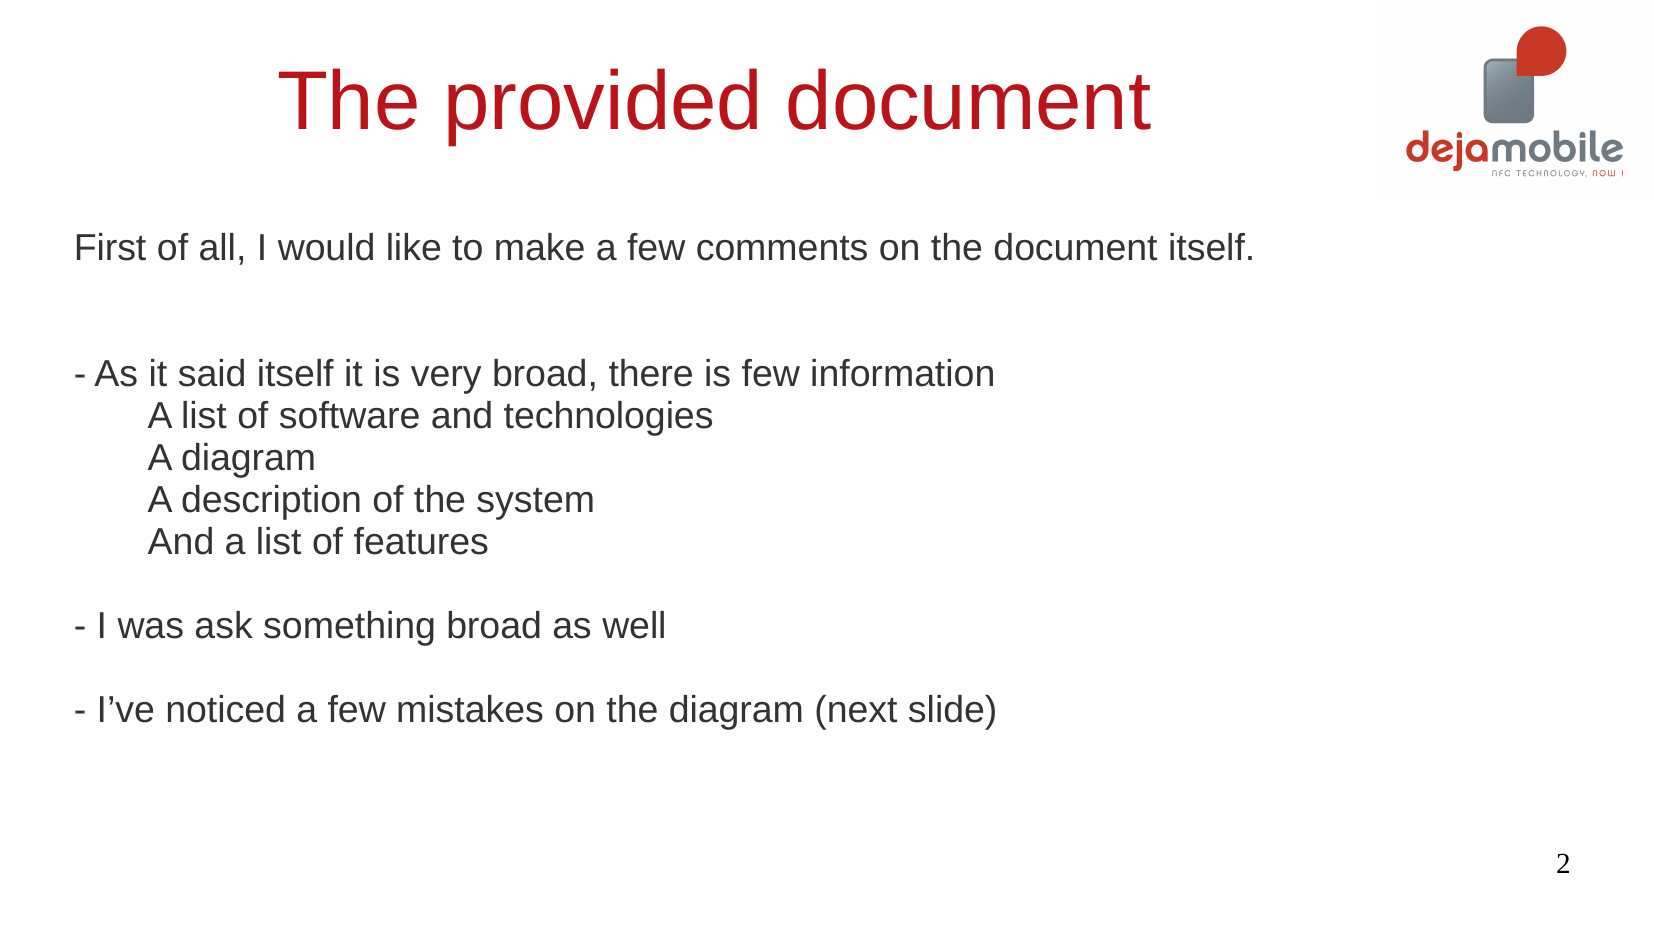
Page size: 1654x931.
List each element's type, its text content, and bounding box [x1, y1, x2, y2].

text_box The provided document [82, 47, 1347, 156]
text_box First of all, I would like to make a few comments on the document itself. - As it said itself it is very broad, there is few information A list of software and technologies A diagram A description of the system And a list of features - I was ask something broad as well - I’ve noticed a few mistakes on the diagram (next slide) [59, 177, 1571, 906]
picture [1375, 2, 1654, 201]
